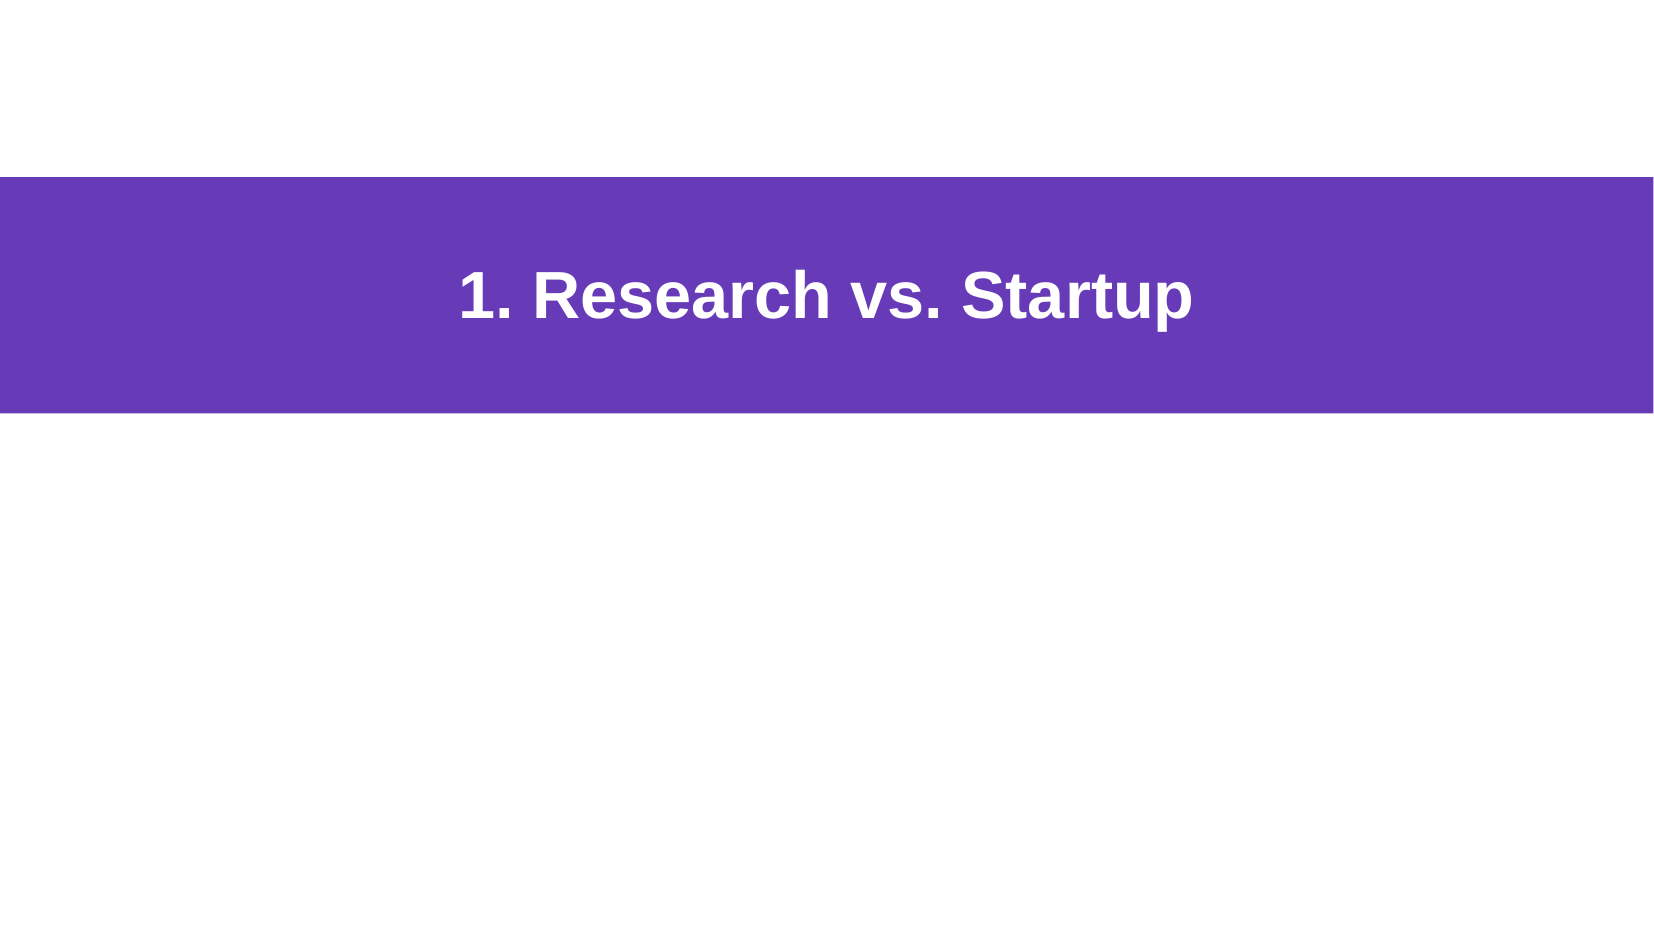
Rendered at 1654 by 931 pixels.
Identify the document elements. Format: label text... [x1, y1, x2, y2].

title 1. Research vs. Startup [0, 177, 1654, 414]
